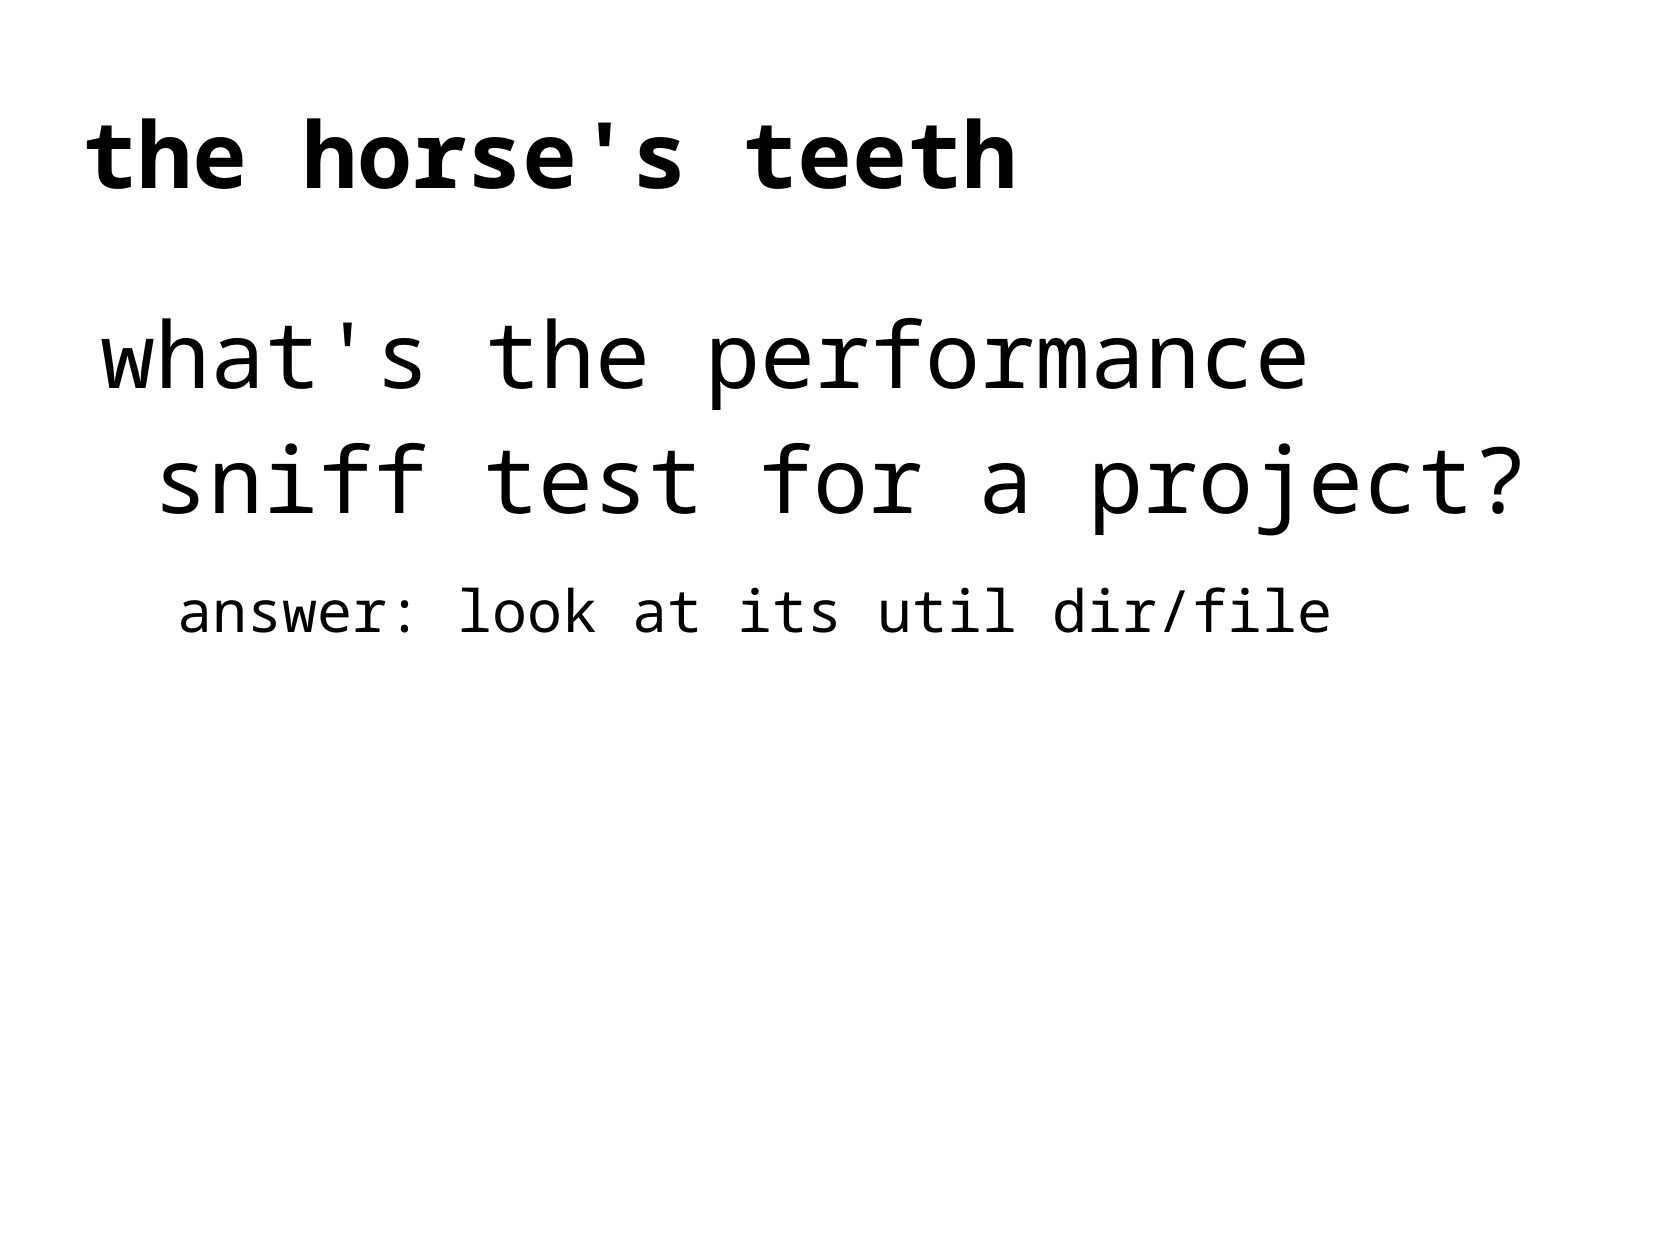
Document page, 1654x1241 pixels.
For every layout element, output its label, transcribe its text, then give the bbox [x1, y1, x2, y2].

list what's the performance sniff test for a project? answer: look at its util dir/file [82, 290, 1571, 1094]
title the horse's teeth [82, 49, 1571, 257]
